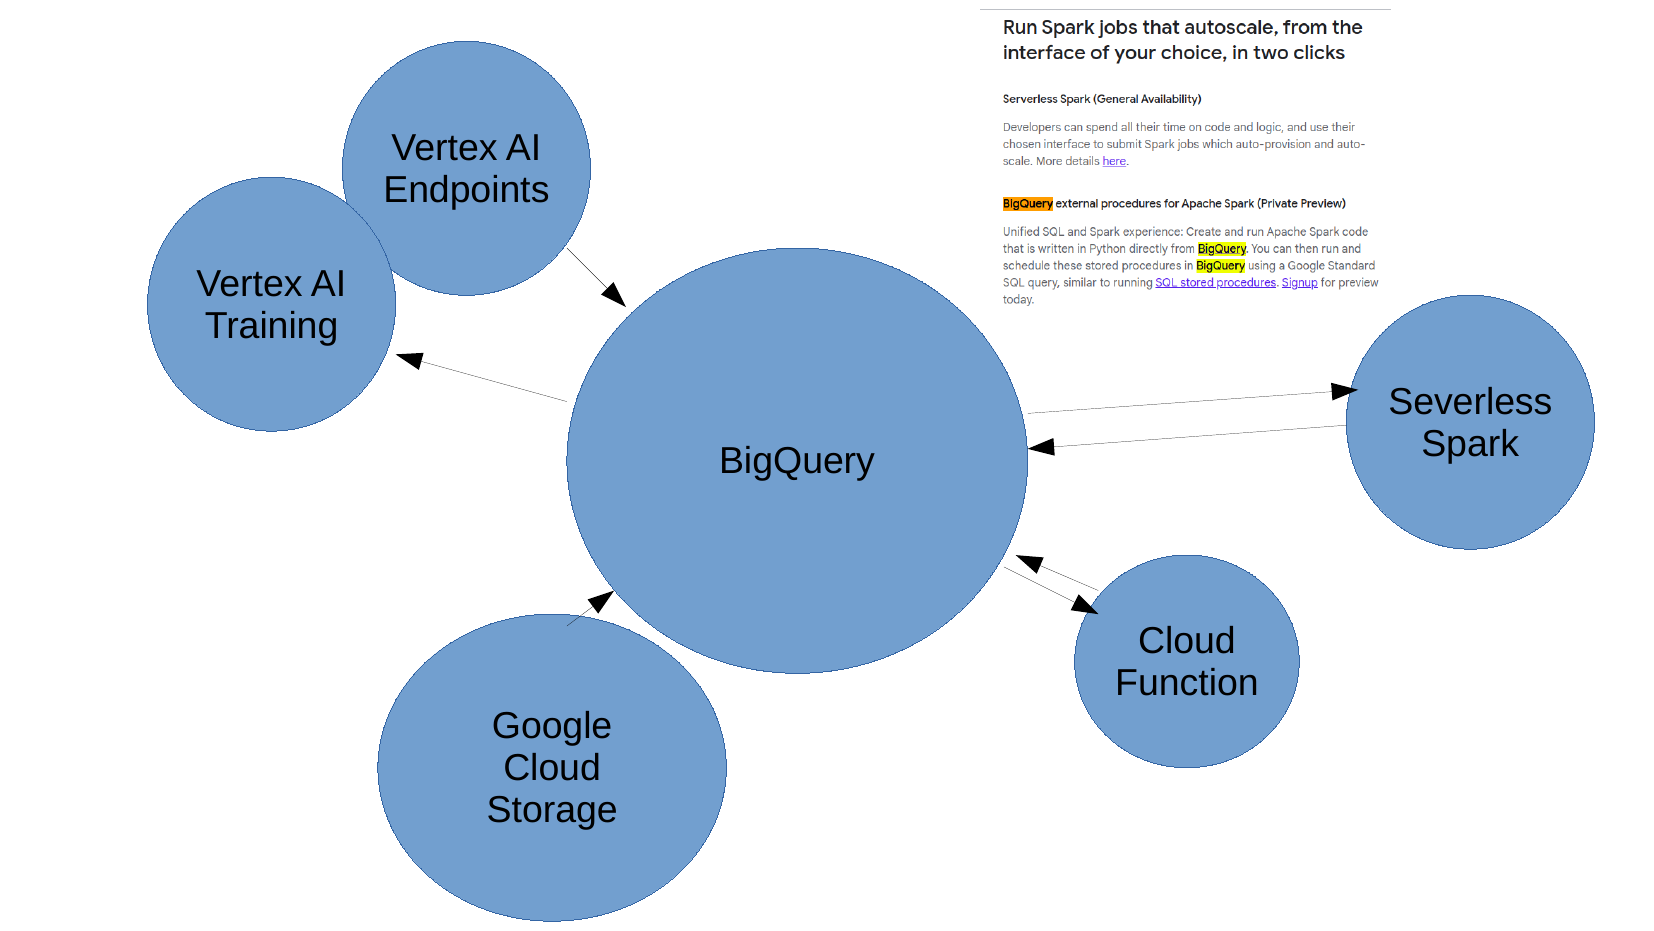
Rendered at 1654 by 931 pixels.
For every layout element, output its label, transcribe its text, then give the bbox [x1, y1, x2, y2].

text_box Severless Spark [1346, 295, 1595, 550]
picture [980, 6, 1391, 325]
text_box Google Cloud Storage [377, 614, 727, 922]
text_box BigQuery [566, 248, 1028, 674]
text_box Cloud Function [1074, 555, 1300, 768]
text_box Vertex AI Training [147, 177, 396, 432]
text_box Vertex AI Endpoints [342, 41, 591, 296]
